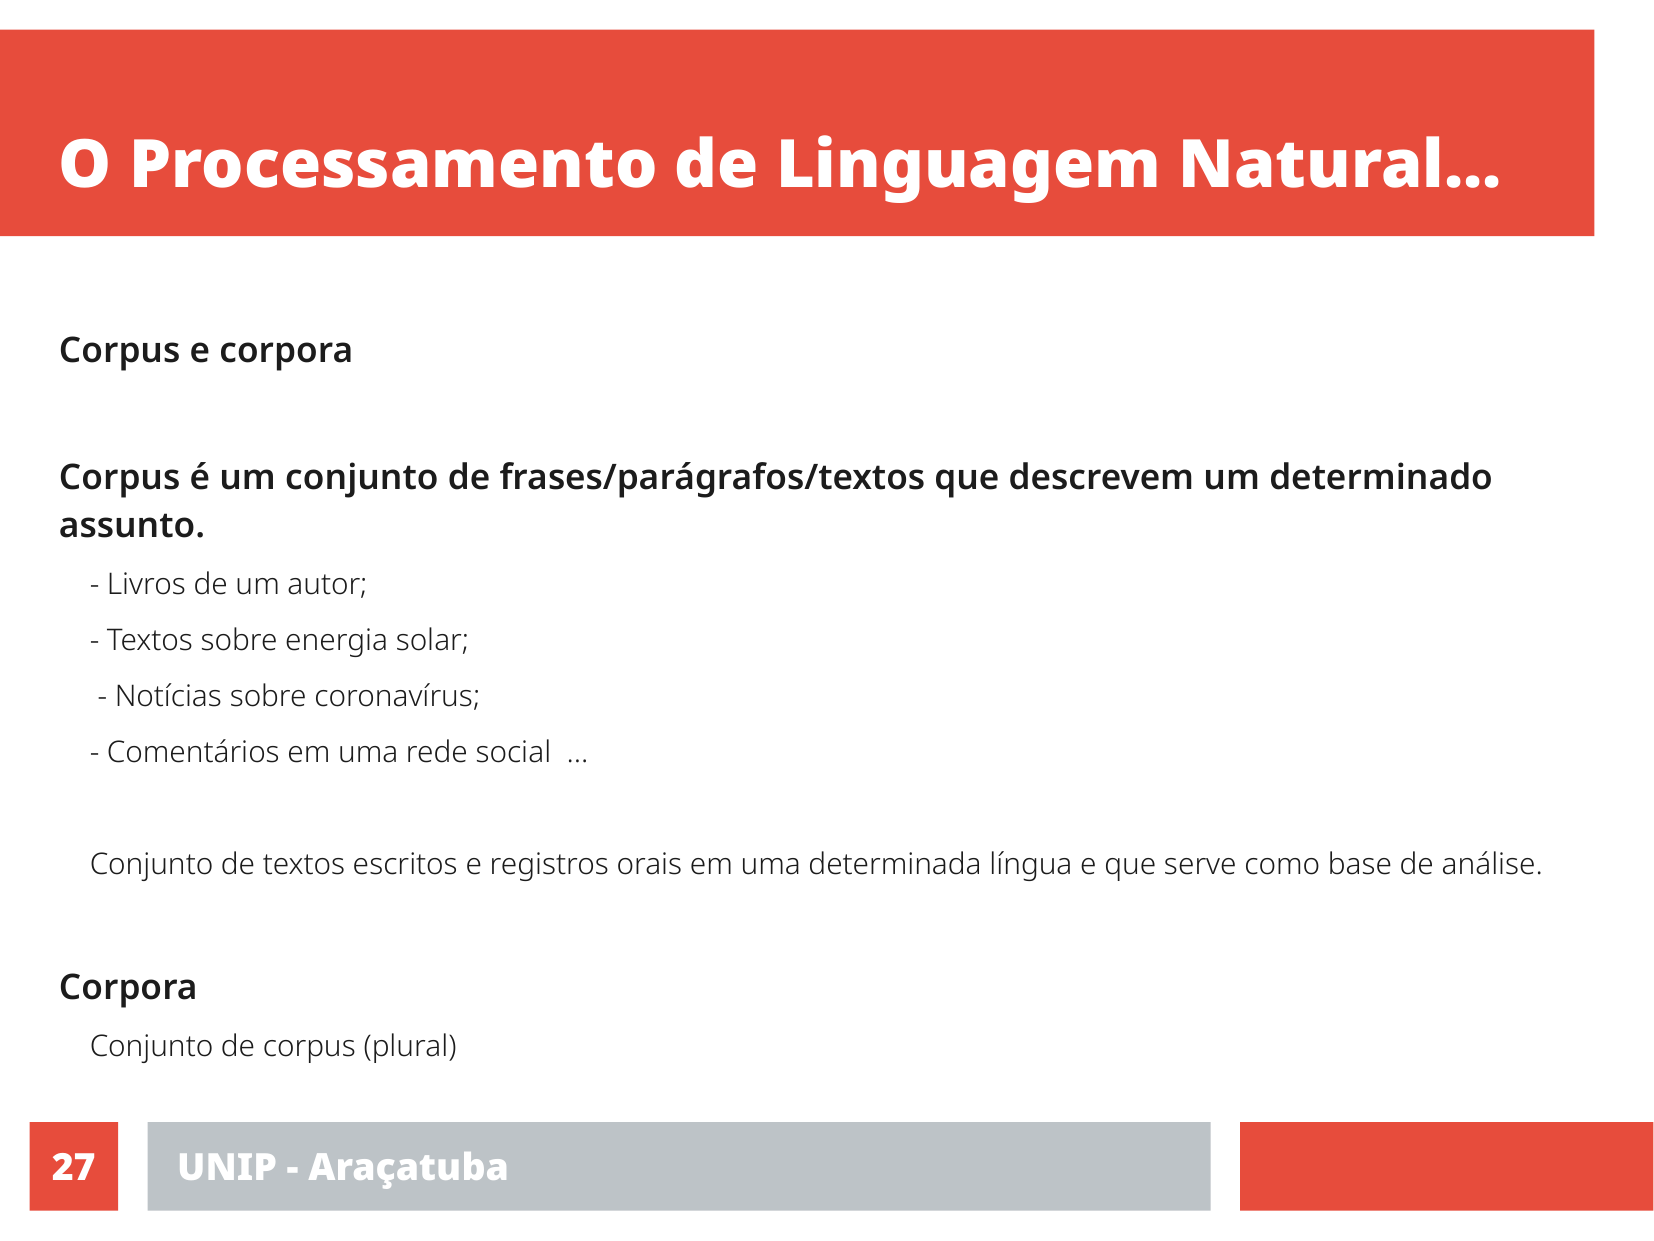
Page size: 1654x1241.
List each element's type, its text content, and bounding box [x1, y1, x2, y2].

title O Processamento de Linguagem Natural... [59, 59, 1595, 207]
list Corpus e corpora Corpus é um conjunto de frases/parágrafos/textos que descrevem um determinado assunto. - Livros de um autor; - Textos sobre energia solar; - Notícias sobre coronavírus; - Comentários em uma rede social … Conjunto de textos escritos e registros orais em uma determinada língua e que serve como base de análise. Corpora Conjunto de corpus (plural) [59, 324, 1565, 1093]
